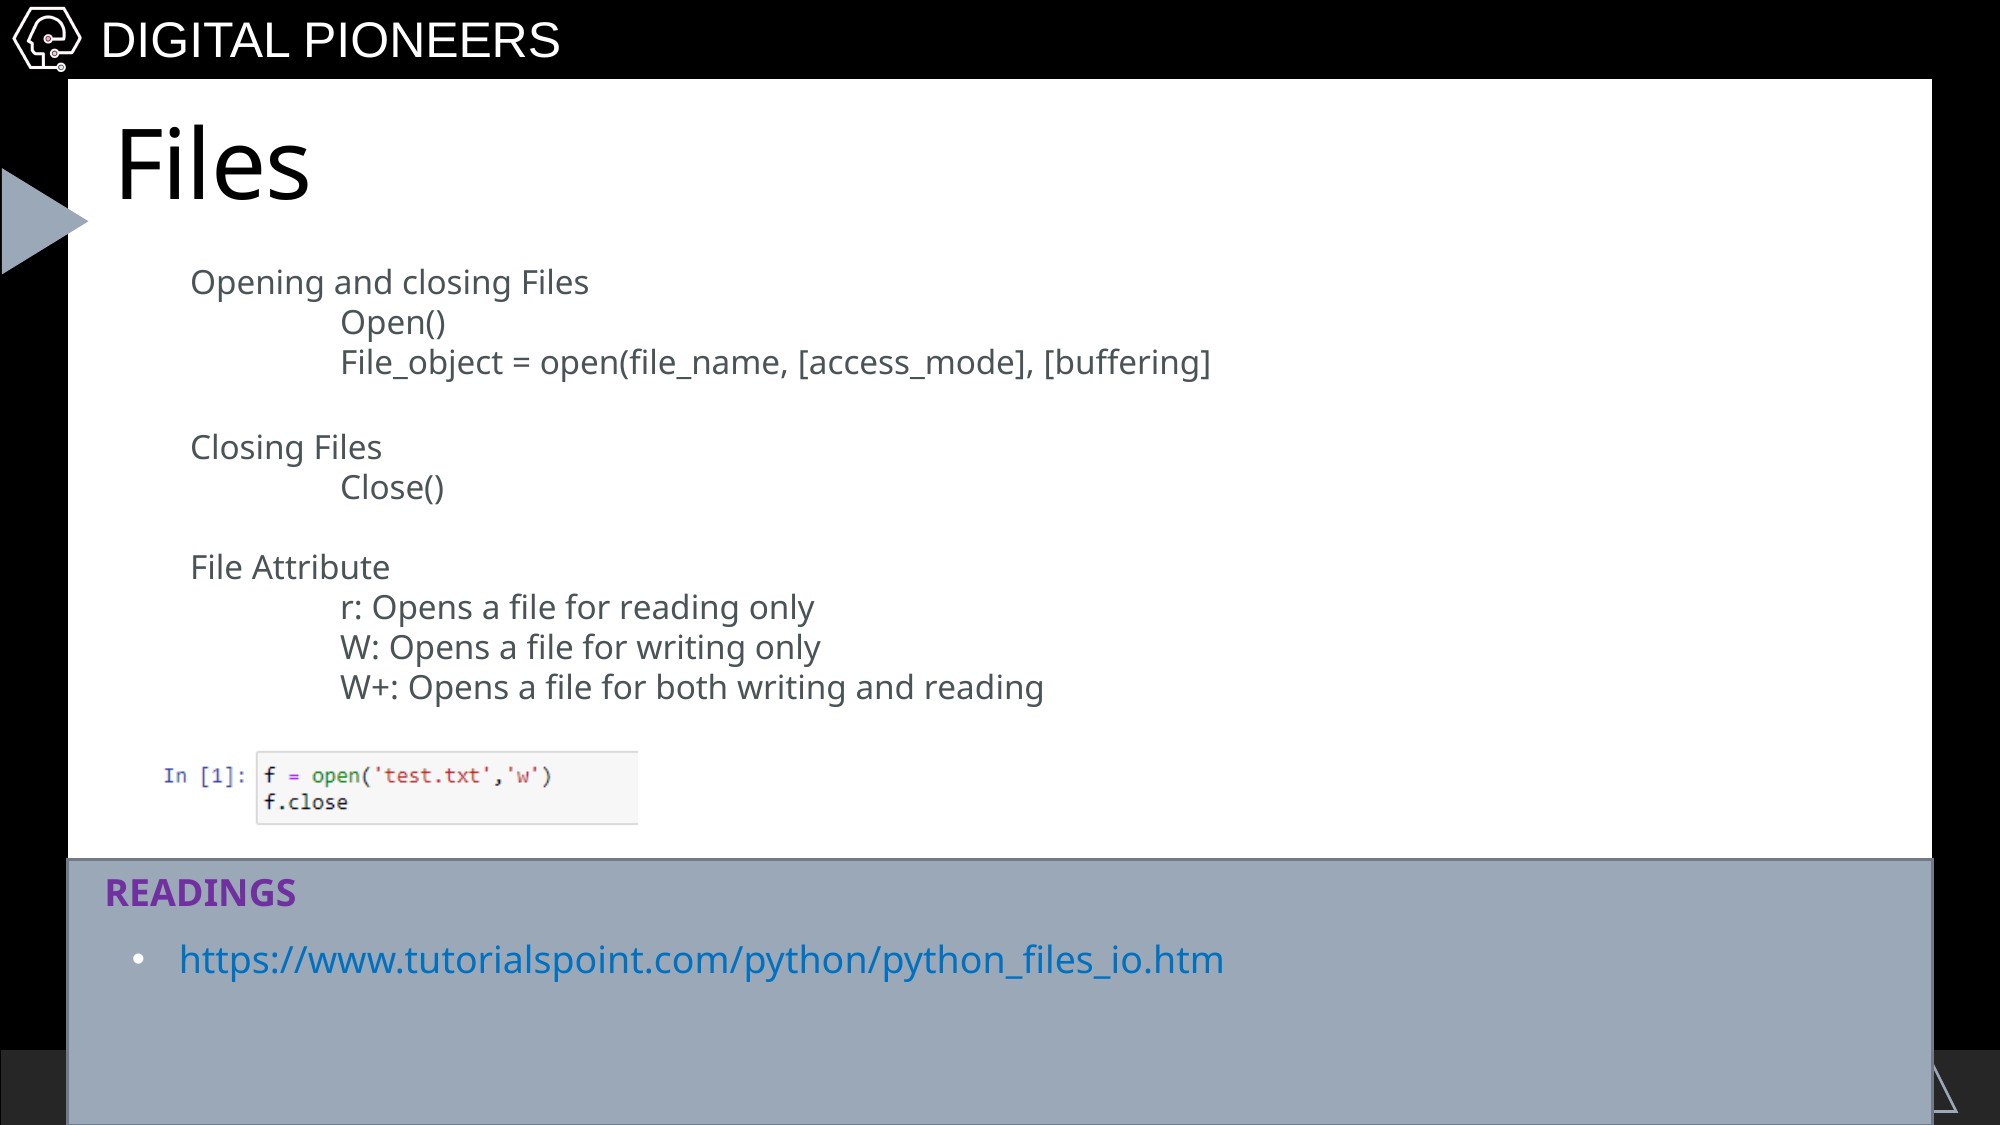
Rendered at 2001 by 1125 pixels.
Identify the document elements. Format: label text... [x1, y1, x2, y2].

text_box Opening and closing Files Open() File_object = open(file_name, [access_mode], [buffering] Closing Files Close() File Attribute r: Opens a file for reading only W: Opens a file for writing only W+: Opens a file for both writing and reading [128, 253, 1372, 896]
picture [128, 720, 638, 834]
text_box https://www.tutorialspoint.com/python/python_files_io.htm [116, 928, 1264, 989]
text_box [68, 860, 1933, 1125]
text_box READINGS [89, 861, 326, 922]
picture [7, 5, 85, 73]
title Files [98, 93, 1813, 243]
text_box DIGITAL PIONEERS [85, 0, 596, 76]
